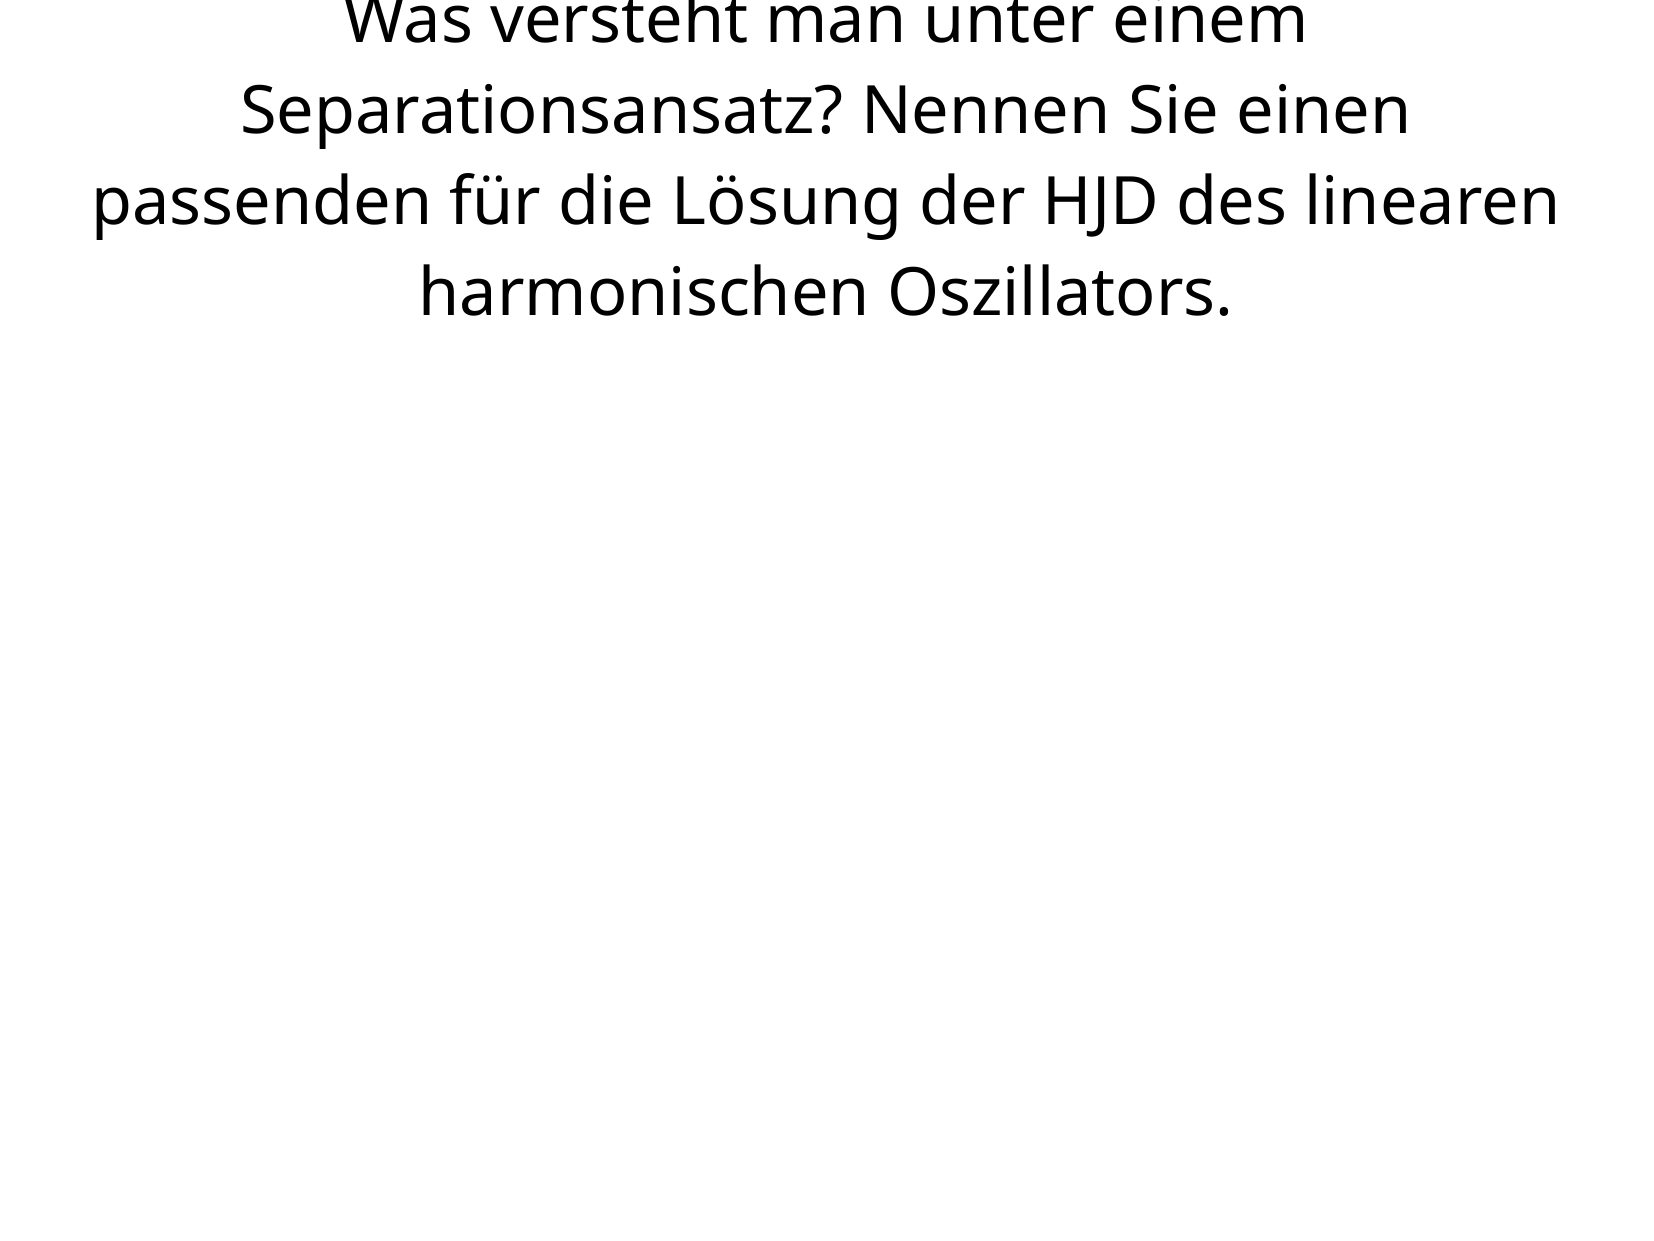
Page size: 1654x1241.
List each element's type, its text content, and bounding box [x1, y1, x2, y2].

title Was versteht man unter einem Separationsansatz? Nennen Sie einen passenden für die Lösung der HJD des linearen harmonischen Oszillators. [82, 19, 1571, 287]
